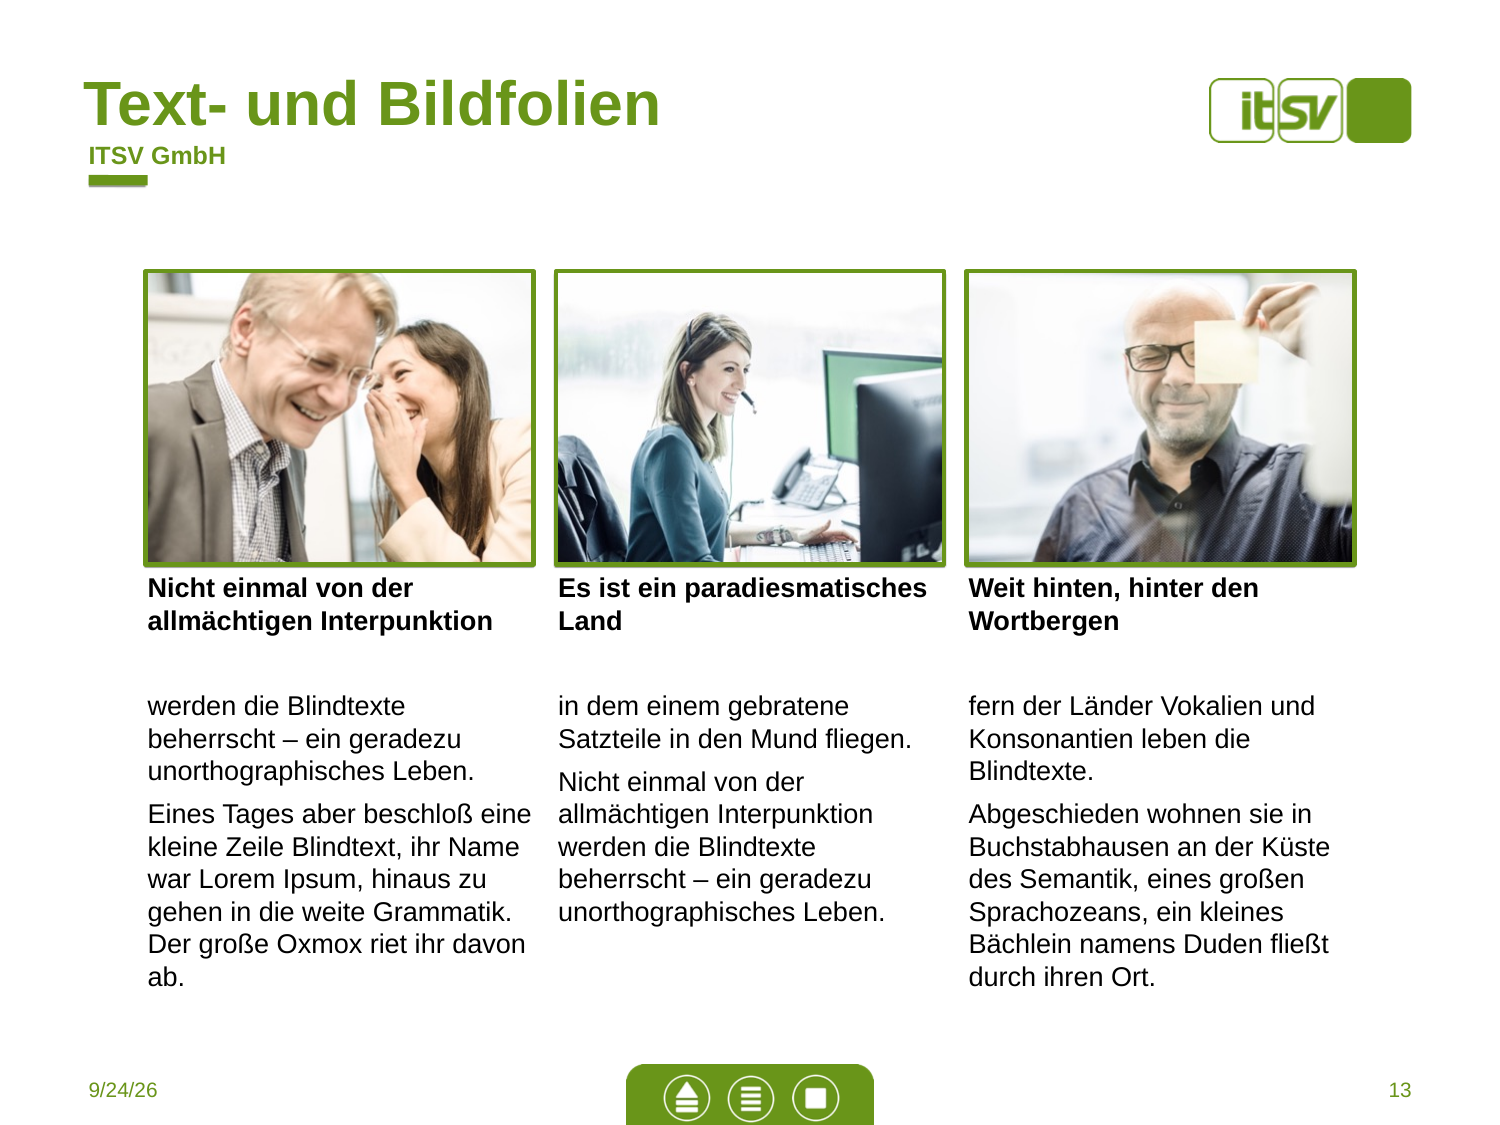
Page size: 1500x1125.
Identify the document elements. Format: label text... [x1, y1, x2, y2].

list Nicht einmal von der allmächtigen Interpunktion werden die Blindtexte beherrscht – ein geradezu unorthographisches Leben. Eines Tages aber beschloß eine kleine Zeile Blindtext, ihr Name war Lorem Ipsum, hinaus zu gehen in die weite Grammatik. Der große Oxmox riet ihr davon ab. [147, 570, 532, 604]
picture [968, 273, 1353, 563]
picture [1209, 78, 1412, 143]
slide_number <number> [1074, 1076, 1412, 1115]
list Weit hinten, hinter den Wortbergen fern der Länder Vokalien und Konsonantien leben die Blindtexte. Abgeschieden wohnen sie in Buchstabhausen an der Küste des Semantik, eines großen Sprachozeans, ein kleines Bächlein namens Duden fließt durch ihren Ort. [968, 570, 1353, 604]
picture [147, 273, 532, 563]
picture [626, 1064, 874, 1125]
list Es ist ein paradiesmatisches Land in dem einem gebratene Satzteile in den Mund fliegen. Nicht einmal von der allmächtigen Interpunktion werden die Blindtexte beherrscht – ein geradezu unorthographisches Leben. [558, 570, 942, 604]
picture [558, 273, 942, 563]
slide_number 2/24/20 [88, 1076, 425, 1115]
title Text- und Bildfolien [83, 62, 1196, 139]
